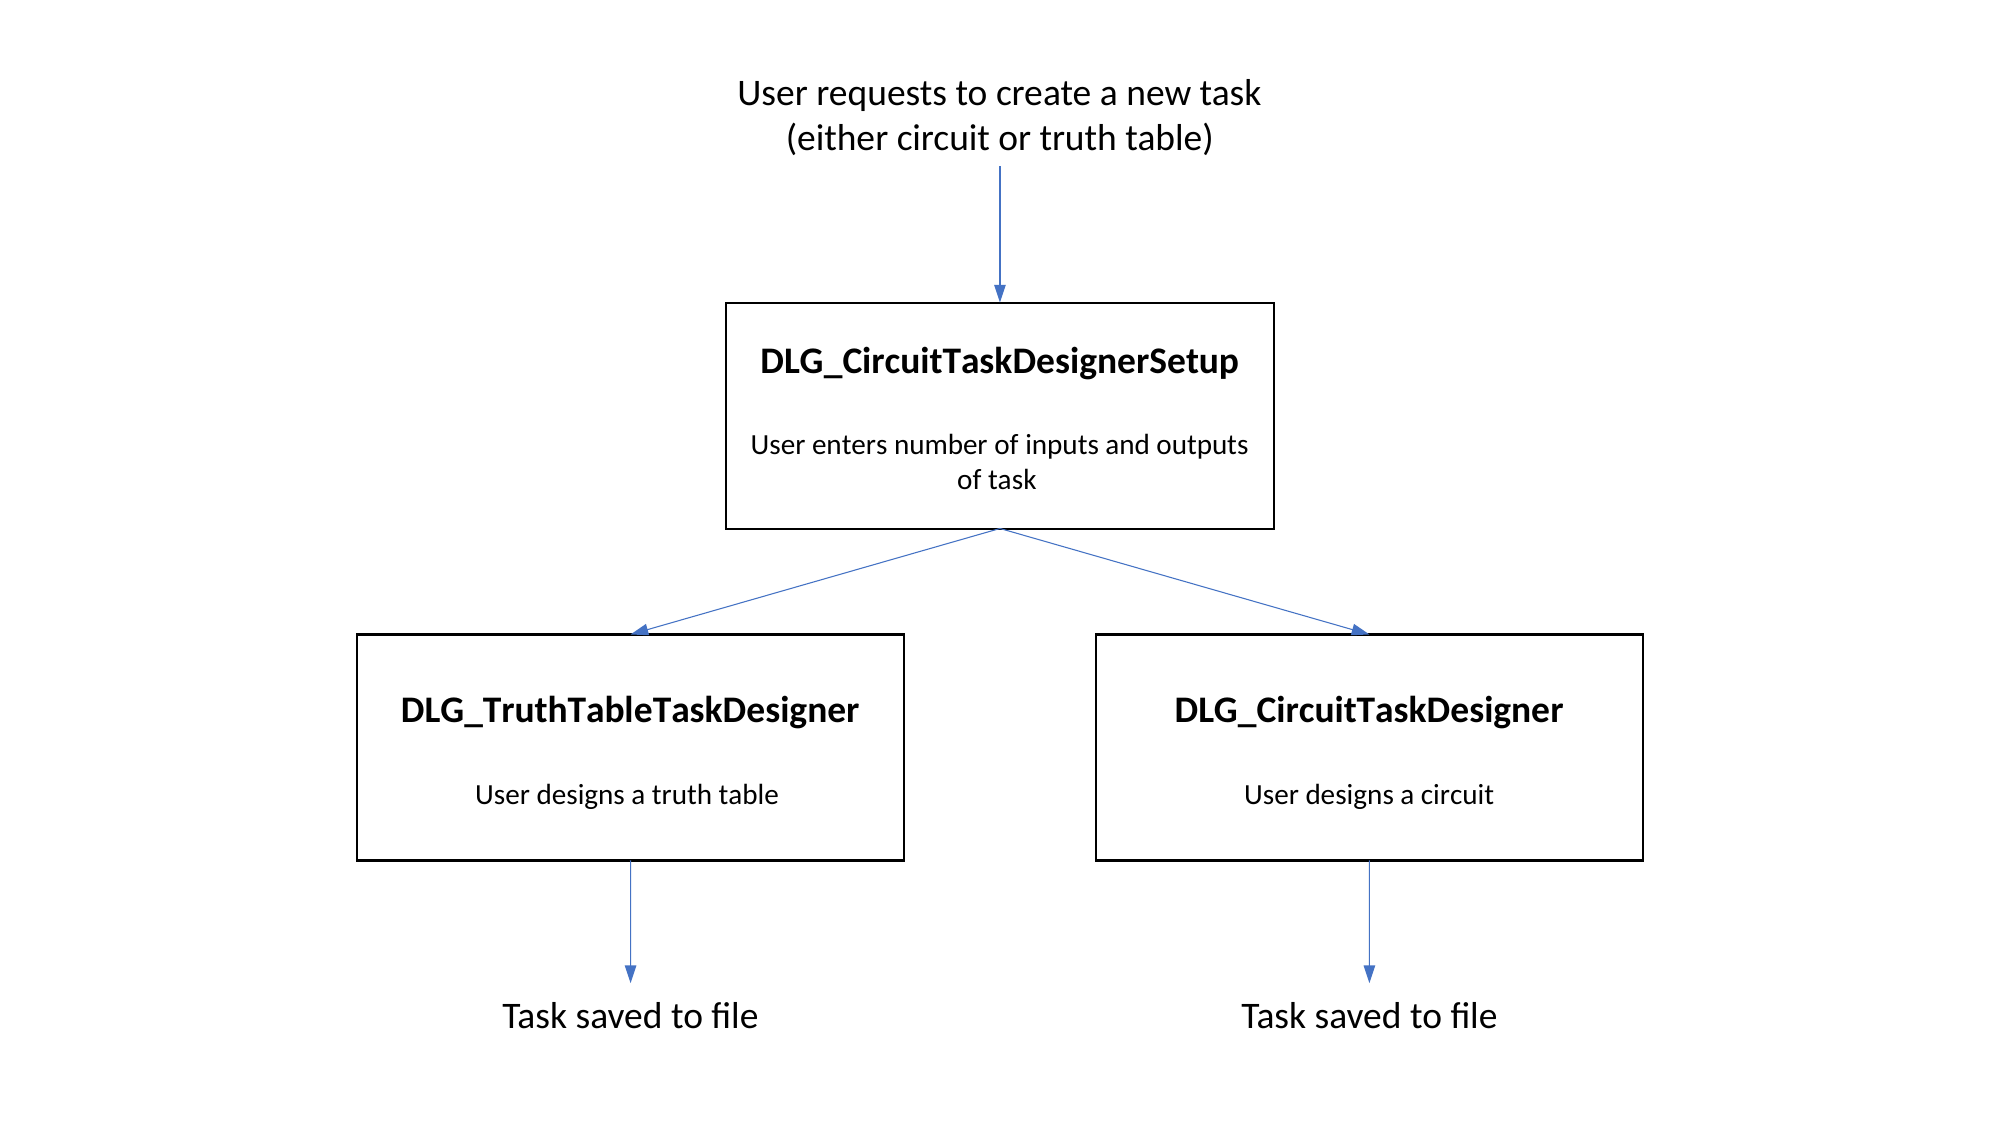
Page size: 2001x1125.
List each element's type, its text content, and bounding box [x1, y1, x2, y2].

text_box DLG_CircuitTaskDesignerSetup User enters number of inputs and outputs of task [726, 303, 1274, 529]
text_box User requests to create a new task (either circuit or truth table) [703, 60, 1297, 167]
text_box DLG_CircuitTaskDesigner User designs a circuit [1096, 634, 1643, 860]
text_box Task saved to file [1072, 983, 1666, 1044]
text_box DLG_TruthTableTaskDesigner User designs a truth table [357, 634, 904, 860]
text_box Task saved to file [334, 983, 928, 1044]
